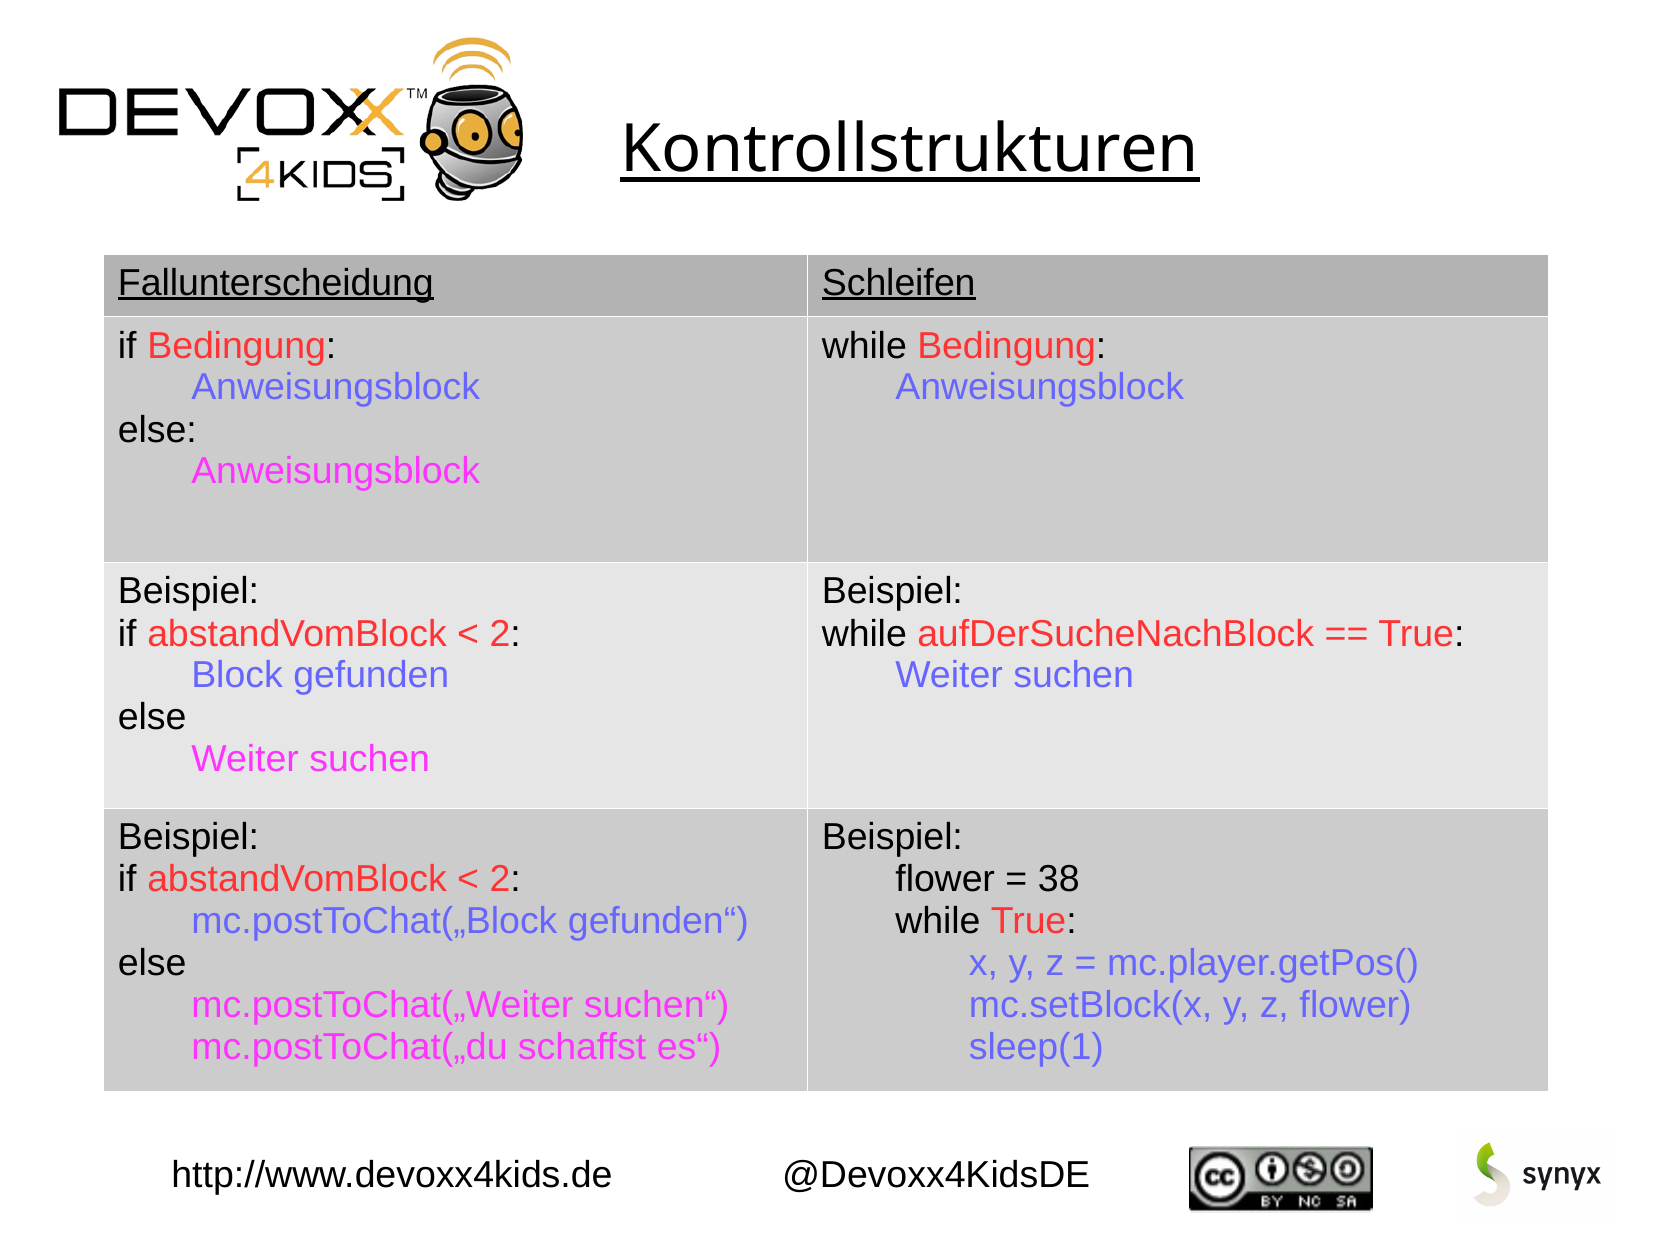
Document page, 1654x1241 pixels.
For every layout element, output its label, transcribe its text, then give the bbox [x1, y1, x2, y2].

table_cell if Bedingung: Anweisungsblock else: Anweisungsblock [104, 317, 807, 562]
table_cell Beispiel: if abstandVomBlock < 2: Block gefunden else Weiter suchen [104, 563, 807, 808]
table_header Fallunterscheidung [104, 255, 807, 316]
picture [59, 37, 523, 201]
text_box Kontrollstrukturen [605, 93, 1469, 201]
picture [1189, 1146, 1373, 1213]
table_cell while Bedingung: Anweisungsblock [808, 317, 1548, 562]
table_header Schleifen [808, 255, 1548, 316]
table_cell Beispiel: flower = 38 while True: x, y, z = mc.player.getPos() mc.setBlock(x, y, z, flower) sleep(1) [808, 809, 1548, 1091]
table_cell Beispiel: if abstandVomBlock < 2: mc.postToChat(„Block gefunden“) else mc.postToChat(„Weiter suchen“) mc.postToChat(„du schaffst es“) [104, 809, 807, 1091]
title [82, 49, 1571, 257]
picture [1455, 1128, 1616, 1223]
table_cell Beispiel: while aufDerSucheNachBlock == True: Weiter suchen [808, 563, 1548, 808]
